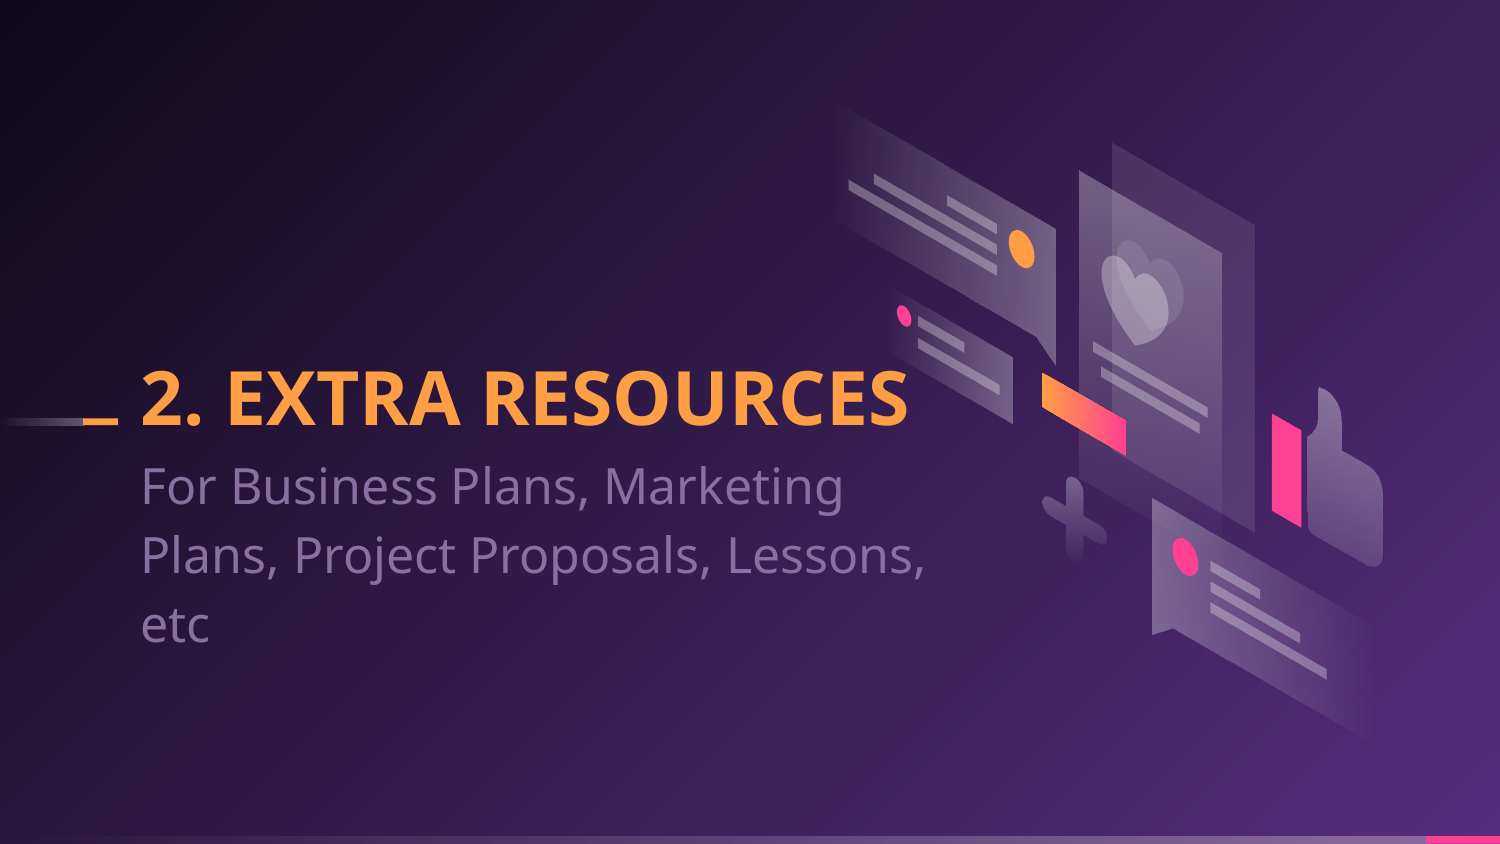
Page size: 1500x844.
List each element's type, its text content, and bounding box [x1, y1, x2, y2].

subtitle For Business Plans, Marketing Plans, Project Proposals, Lessons, etc [140, 445, 979, 516]
text_box [1307, 387, 1383, 566]
text_box [828, 97, 1056, 366]
title 2. EXTRA RESOURCES [140, 251, 979, 442]
text_box [1042, 142, 1380, 748]
text_box [1042, 476, 1107, 564]
text_box [1271, 413, 1302, 528]
text_box [885, 283, 1013, 424]
